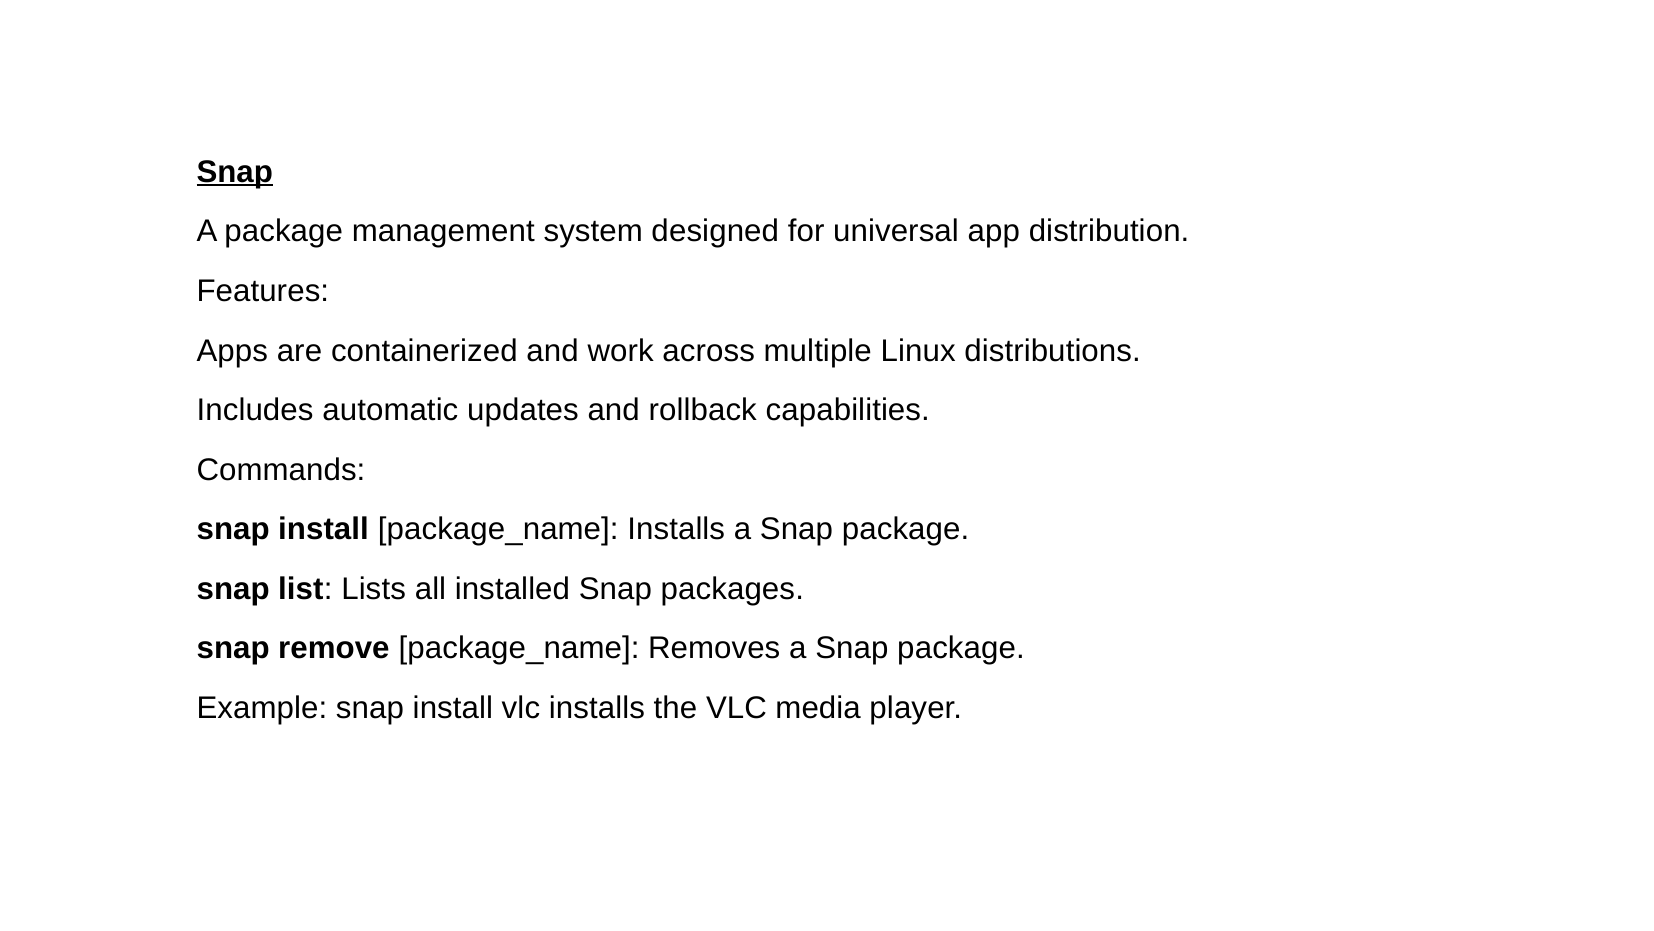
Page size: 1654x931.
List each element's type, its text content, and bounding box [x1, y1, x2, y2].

text_box Snap A package management system designed for universal app distribution. Features: Apps are containerized and work across multiple Linux distributions. Includes automatic updates and rollback capabilities. Commands: snap install [package_name]: Installs a Snap package. snap list: Lists all installed Snap packages. snap remove [package_name]: Removes a Snap package. Example: snap install vlc installs the VLC media player. [181, 146, 1201, 788]
